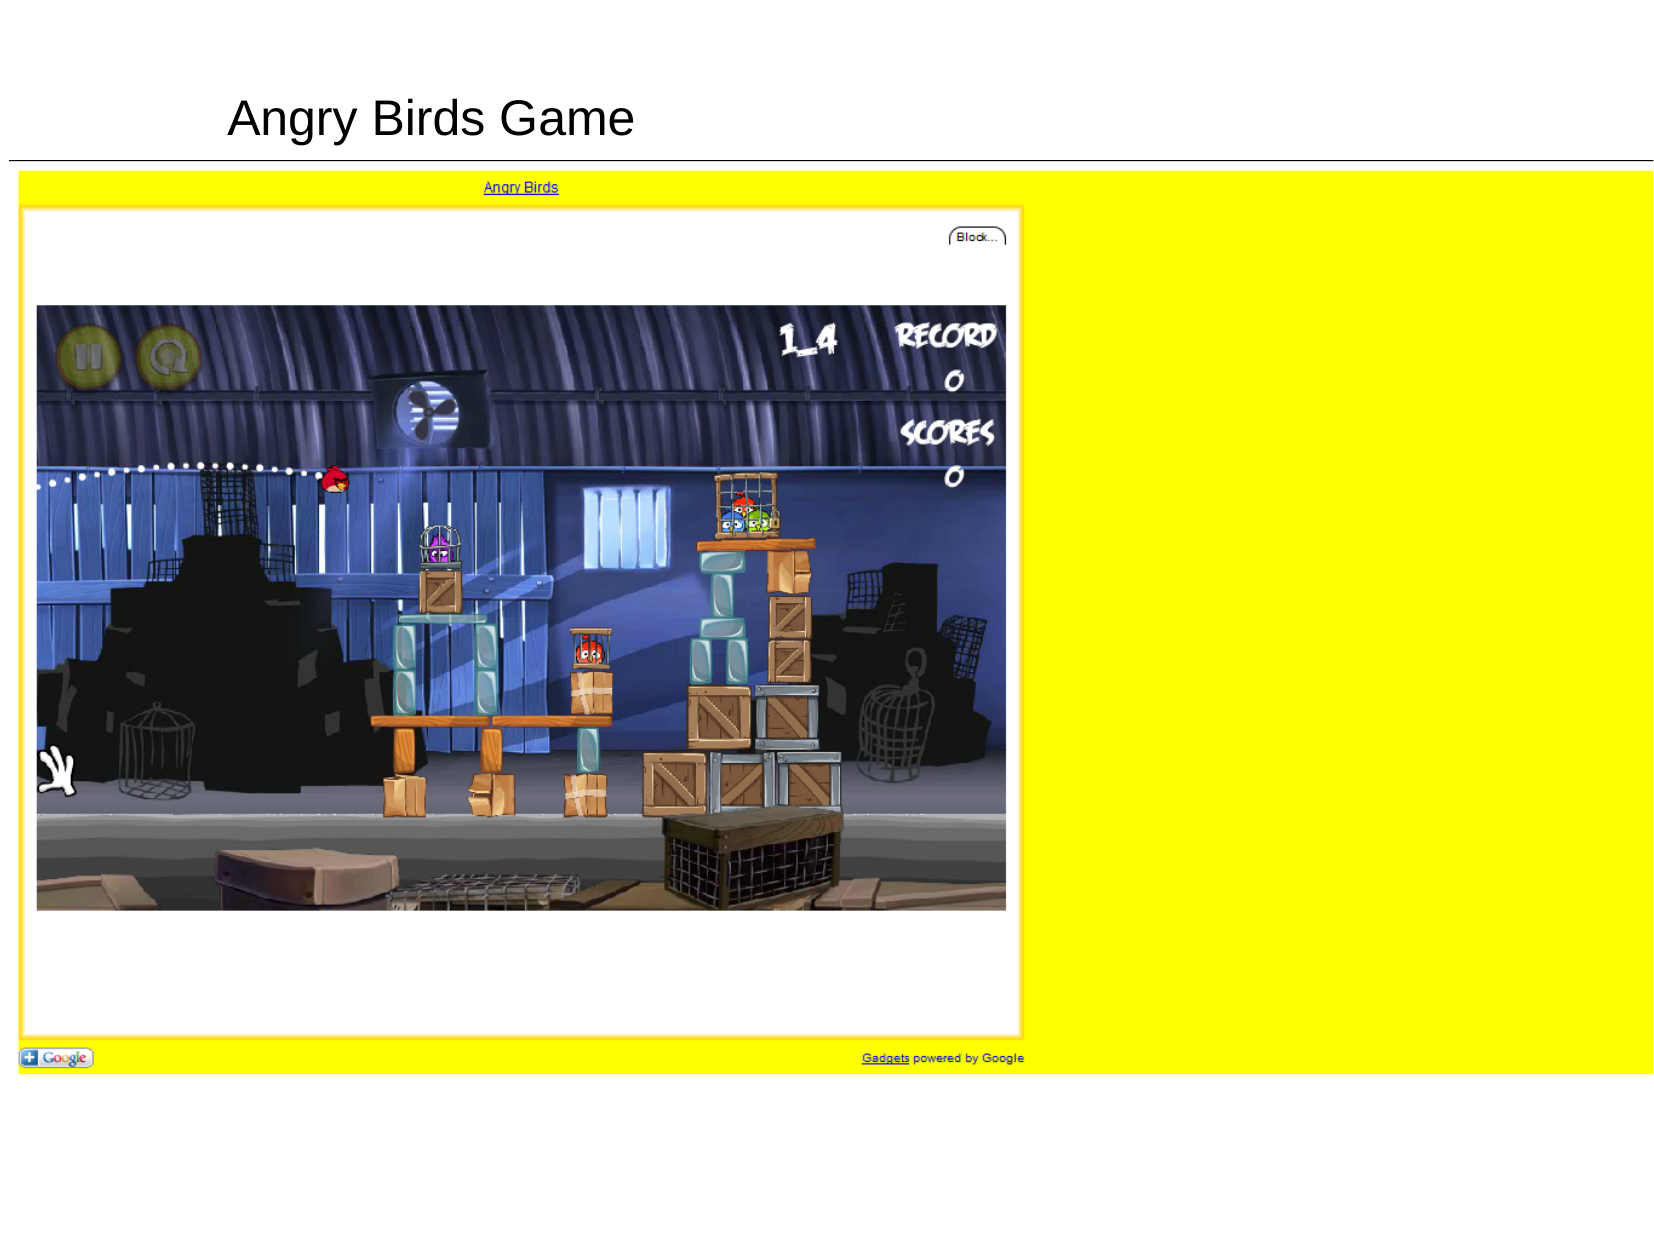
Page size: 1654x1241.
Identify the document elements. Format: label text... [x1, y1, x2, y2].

picture [9, 160, 1654, 1090]
text_box Angry Birds Game [212, 82, 1347, 154]
